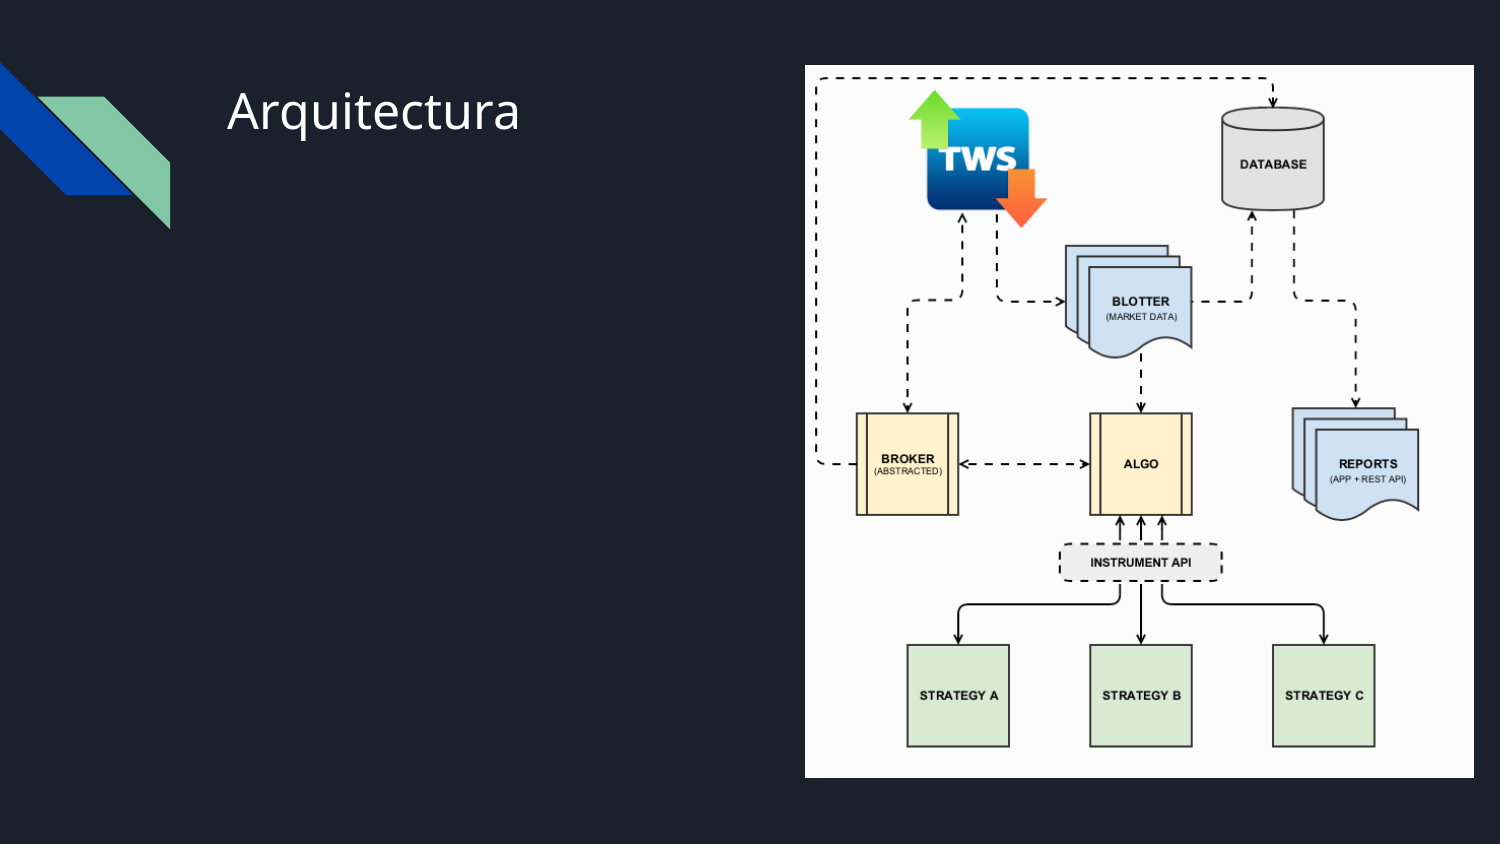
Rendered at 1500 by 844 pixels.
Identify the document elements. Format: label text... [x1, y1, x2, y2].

title Arquitectura [212, 64, 782, 215]
picture [805, 65, 1474, 778]
